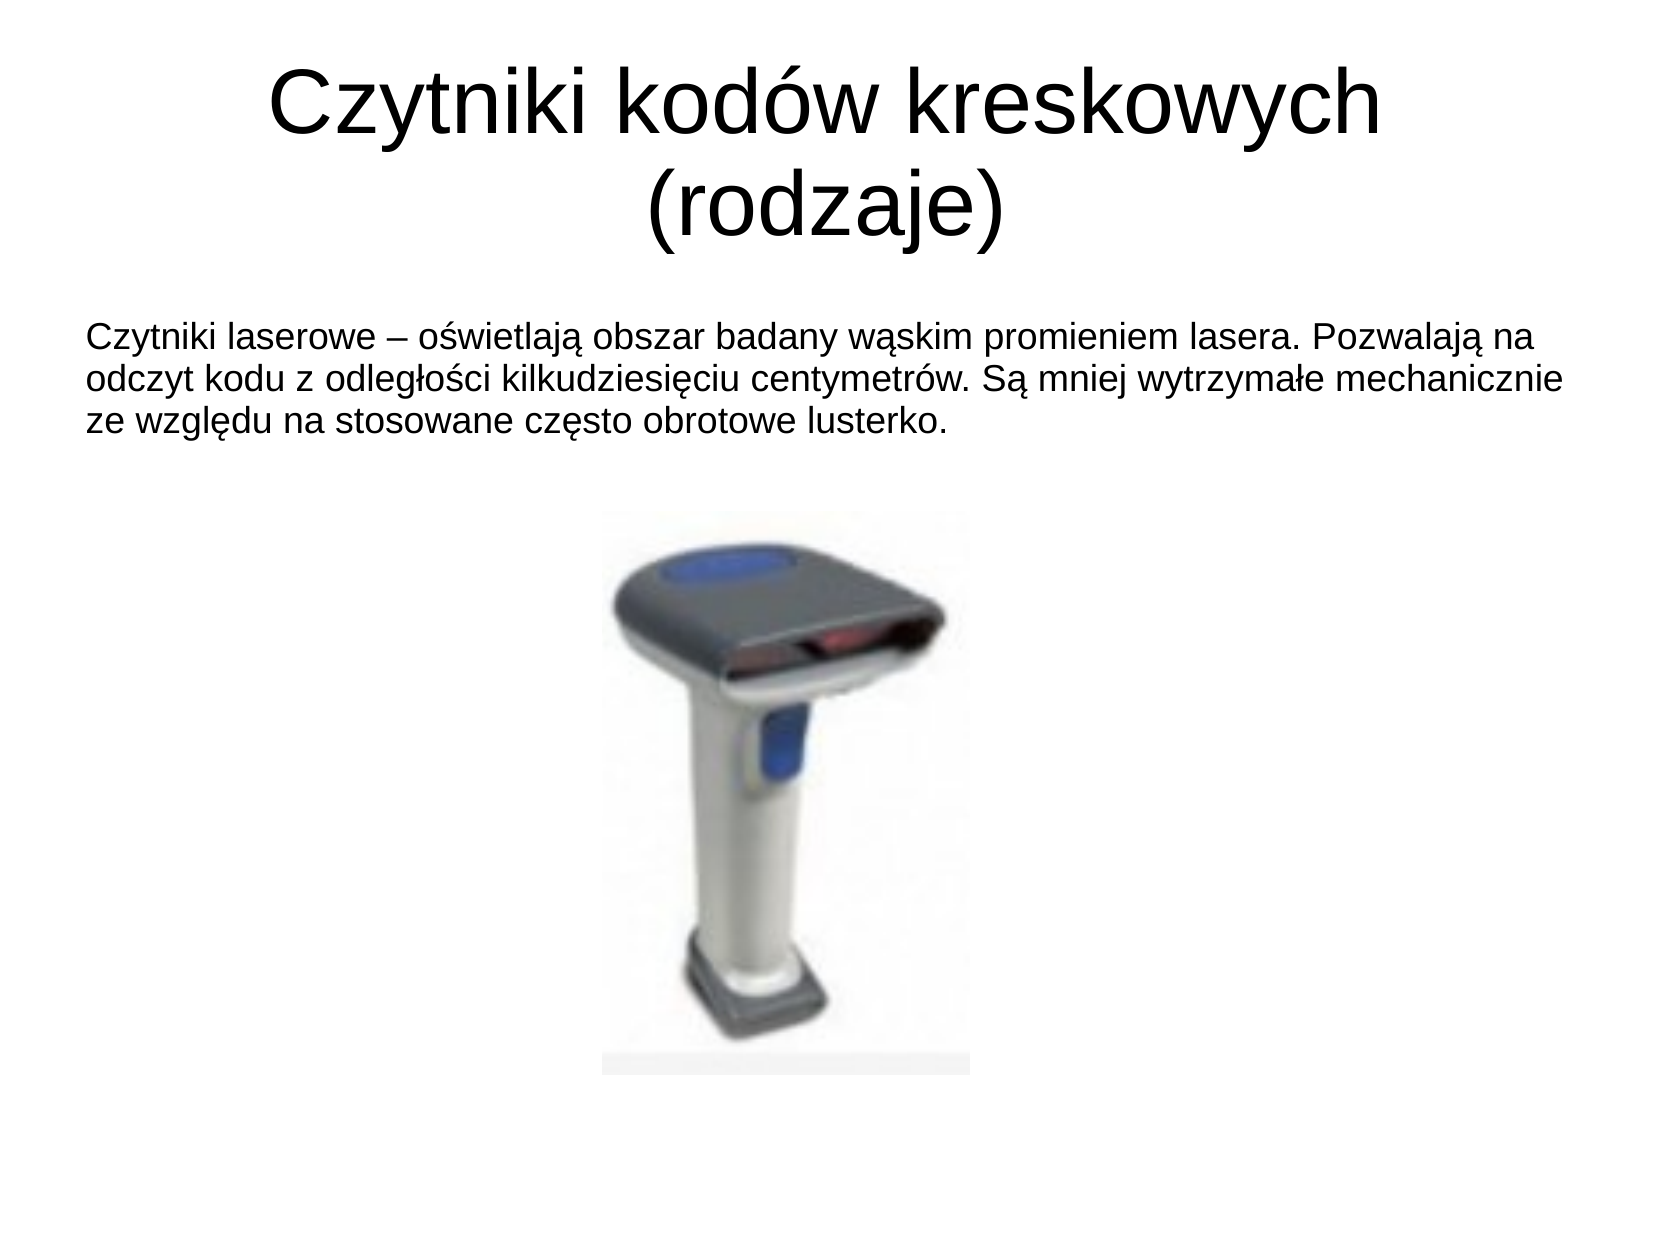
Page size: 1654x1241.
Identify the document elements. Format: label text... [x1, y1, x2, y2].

text_box Czytniki laserowe – oświetlają obszar badany wąskim promieniem lasera. Pozwalają na odczyt kodu z odległości kilkudziesięciu centymetrów. Są mniej wytrzymałe mechanicznie ze względu na stosowane często obrotowe lusterko. [70, 307, 1607, 579]
picture [602, 511, 970, 1075]
title Czytniki kodów kreskowych (rodzaje) [82, 49, 1571, 257]
